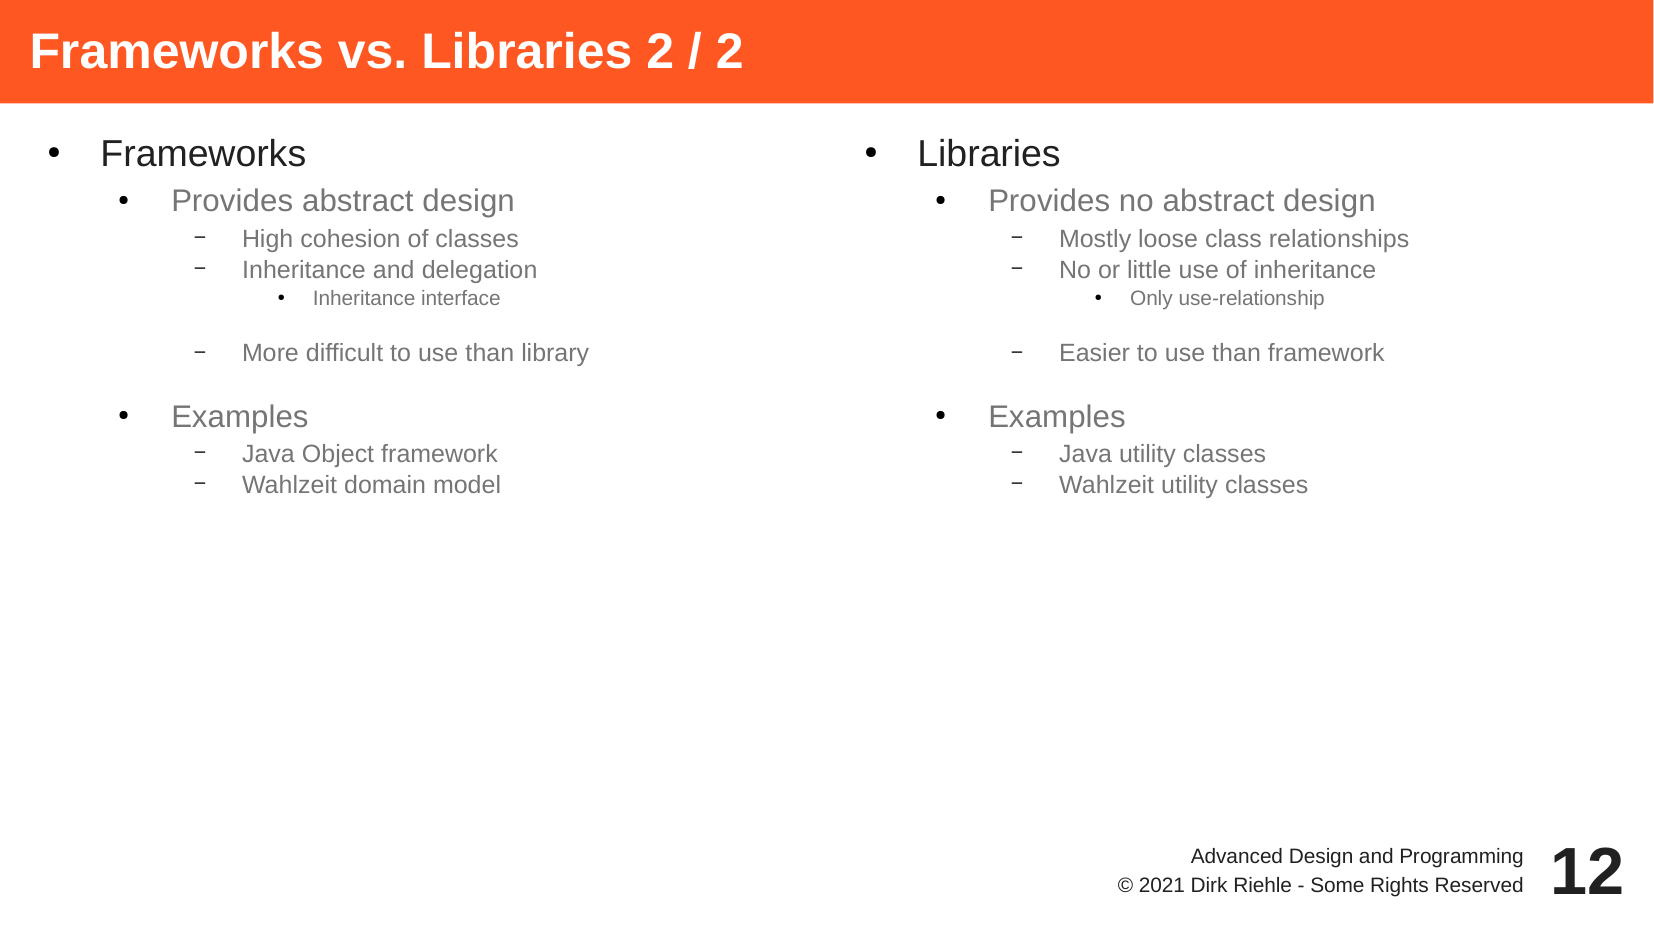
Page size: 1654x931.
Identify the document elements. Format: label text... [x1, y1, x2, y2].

list Frameworks Provides abstract design High cohesion of classes Inheritance and delegation Inheritance interface More difficult to use than library Examples Java Object framework Wahlzeit domain model [29, 132, 808, 813]
title Frameworks vs. Libraries 2 / 2 [0, 0, 1654, 104]
list Libraries Provides no abstract design Mostly loose class relationships No or little use of inheritance Only use-relationship Easier to use than framework Examples Java utility classes Wahlzeit utility classes [846, 132, 1625, 813]
